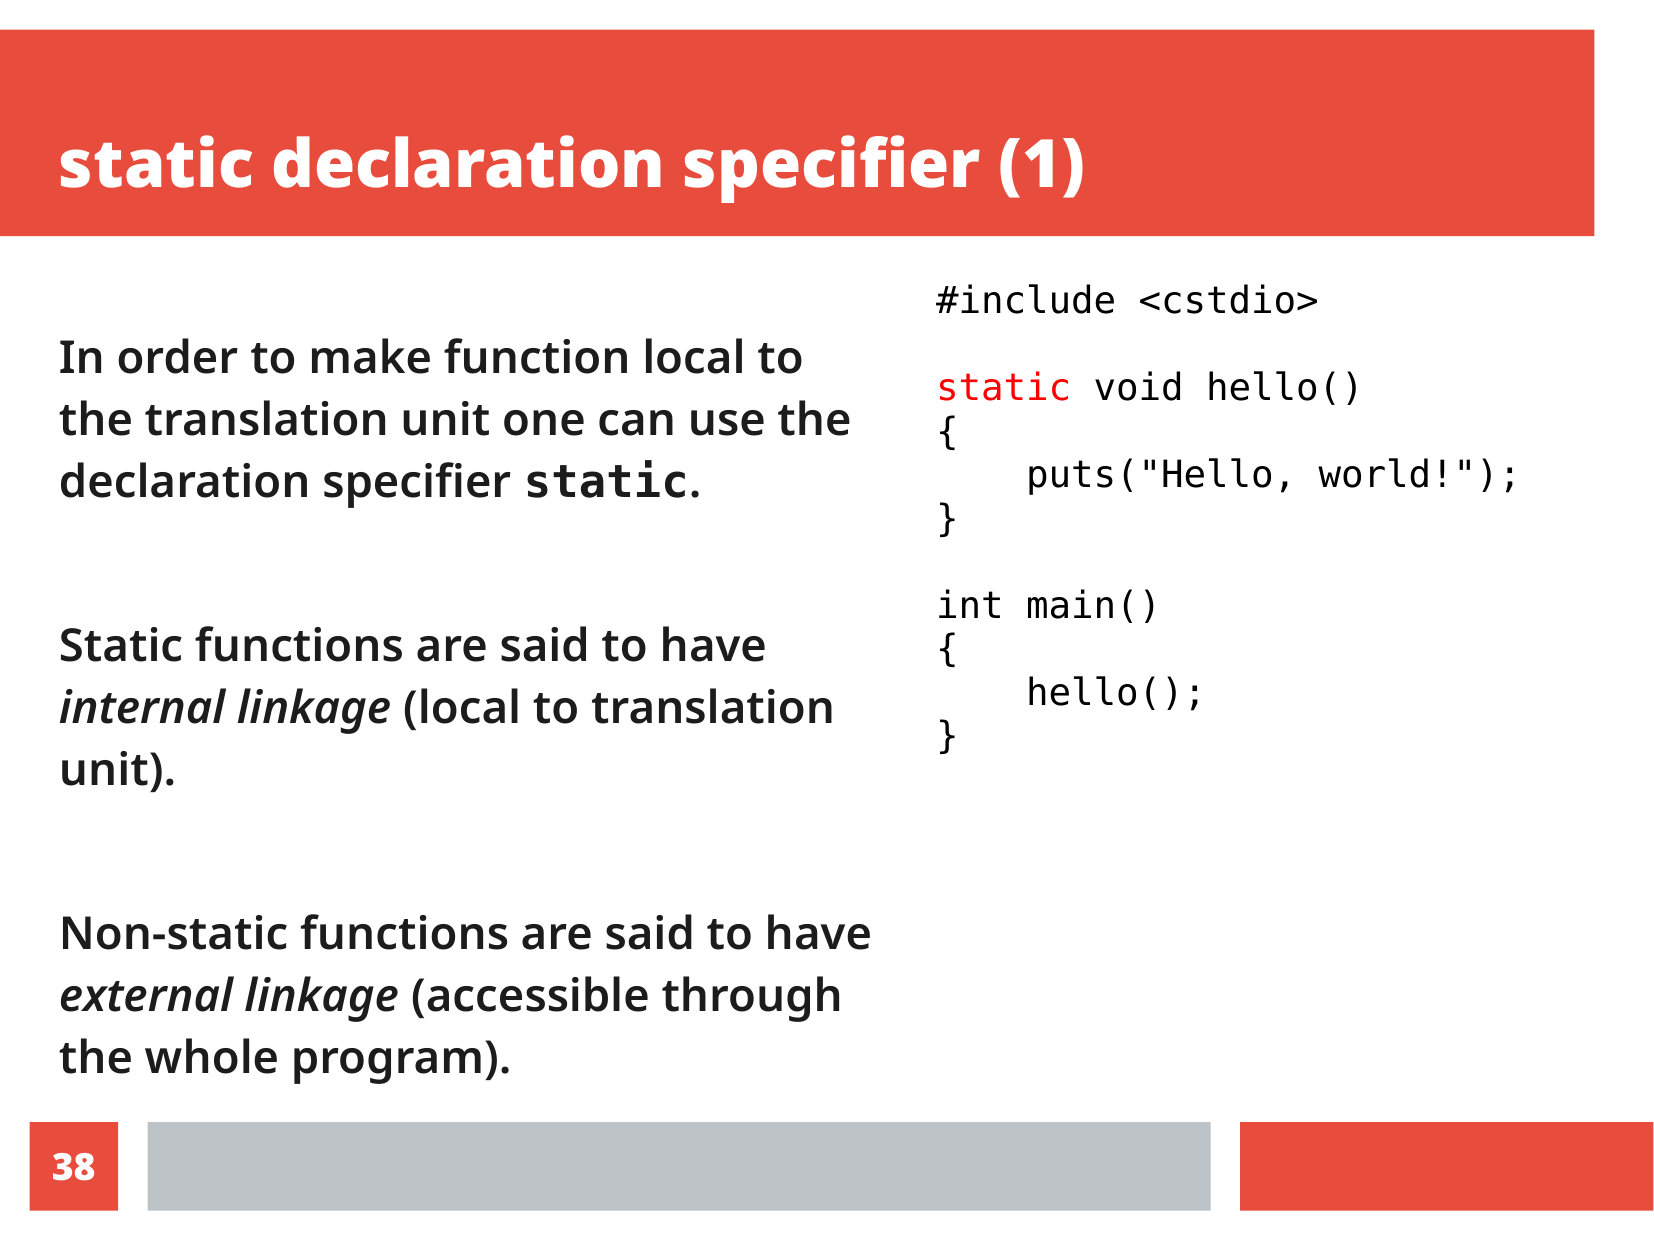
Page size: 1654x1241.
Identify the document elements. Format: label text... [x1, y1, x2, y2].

text_box #include <cstdio> static void hello() { puts("Hello, world!"); } int main() { hello(); } [921, 271, 1630, 827]
list In order to make function local to the translation unit one can use the declaration specifier static. Static functions are said to have internal linkage (local to translation unit). Non-static functions are said to have external linkage (accessible through the whole program). [59, 324, 886, 1093]
title static declaration specifier (1) [59, 59, 1595, 207]
